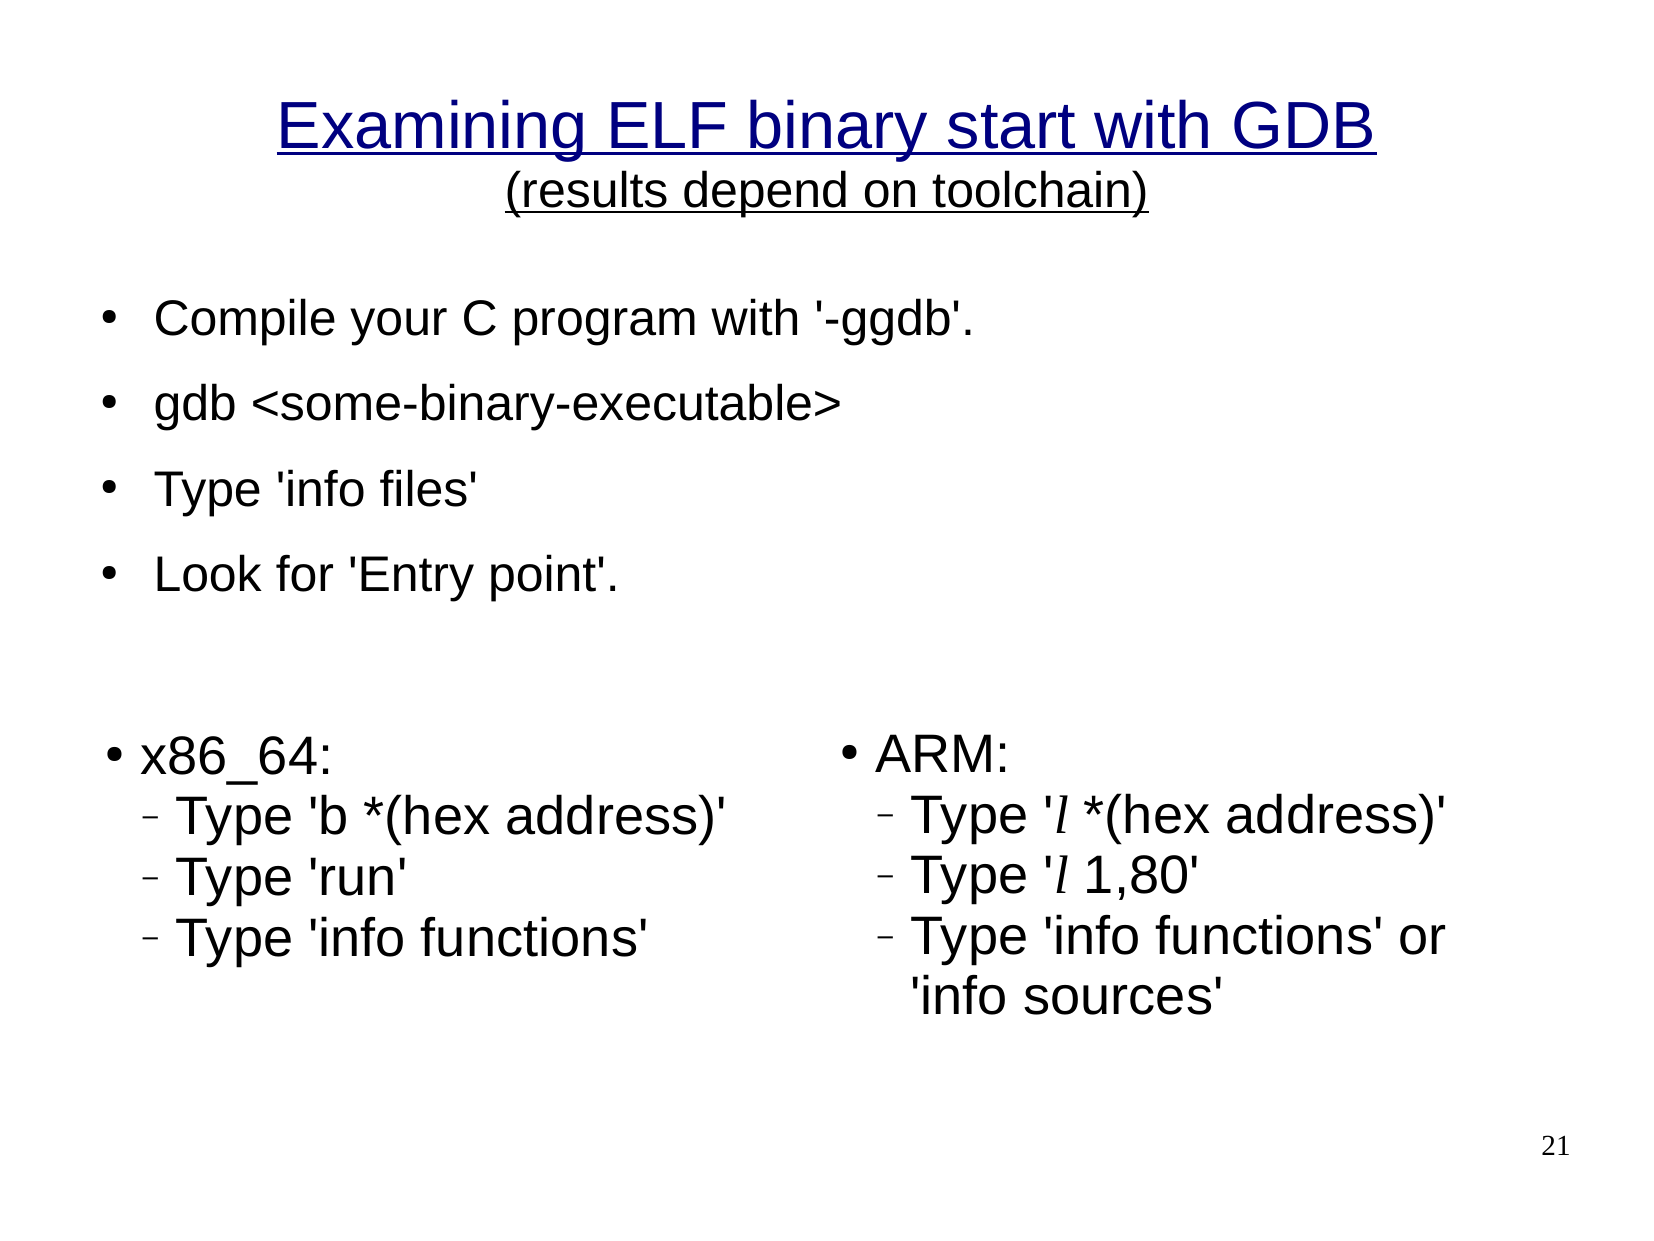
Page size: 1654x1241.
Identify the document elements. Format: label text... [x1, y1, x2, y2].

text_box x86_64: Type 'b *(hex address)' Type 'run' Type 'info functions' [90, 718, 766, 976]
list Compile your C program with '-ggdb'. gdb <some-binary-executable> Type 'info files' Look for 'Entry point'. [82, 290, 1571, 1010]
text_box ARM: Type 'l *(hex address)' Type 'l 1,80' Type 'info functions' or 'info sources' [825, 716, 1501, 1043]
title Examining ELF binary start with GDB (results depend on toolchain) [82, 49, 1571, 257]
